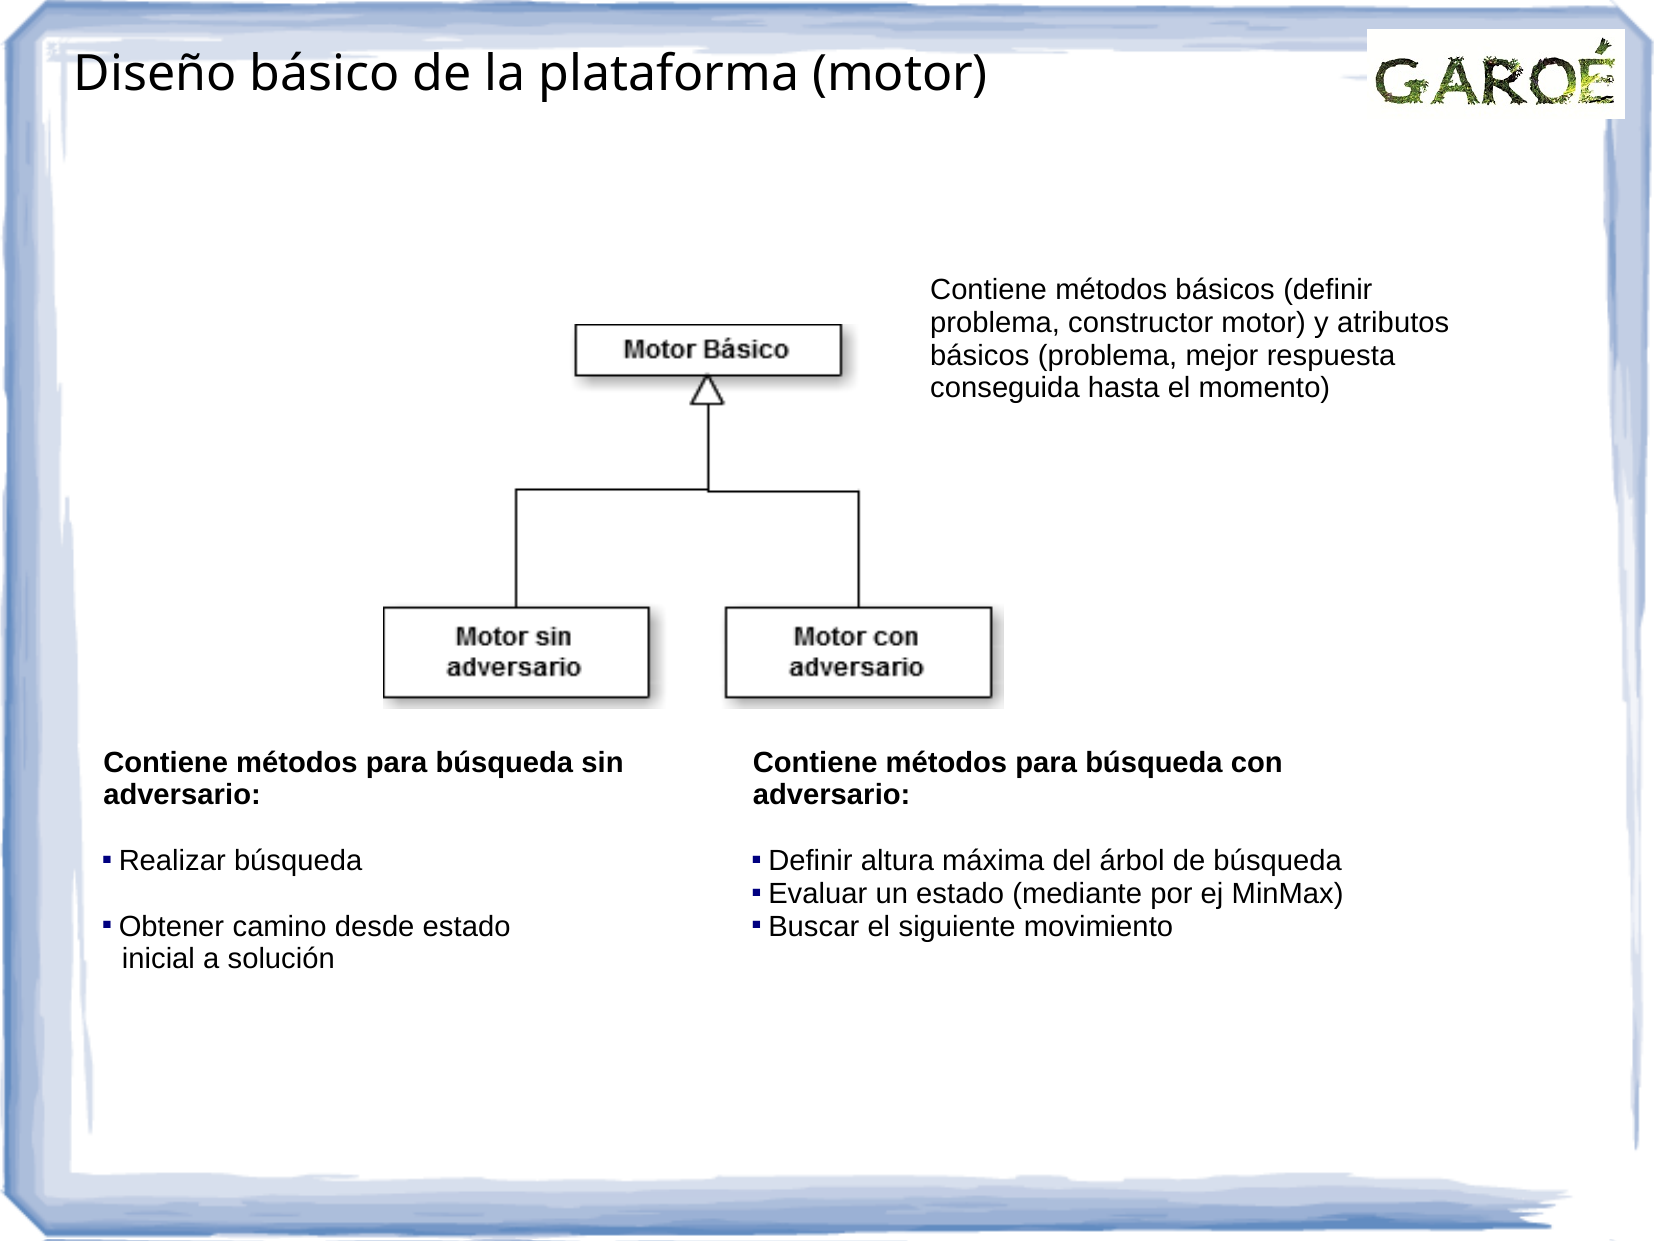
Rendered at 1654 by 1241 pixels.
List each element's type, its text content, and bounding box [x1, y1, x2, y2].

text_box Contiene métodos para búsqueda con adversario: Definir altura máxima del árbol de búsqueda Evaluar un estado (mediante por ej MinMax) Buscar el siguiente movimiento [738, 738, 1418, 1017]
text_box Contiene métodos básicos (definir problema, constructor motor) y atributos básicos (problema, mejor respuesta conseguida hasta el momento) [915, 265, 1477, 412]
picture [0, 0, 1654, 1241]
text_box Diseño básico de la plataforma (motor) [59, 29, 1367, 115]
text_box Contiene métodos para búsqueda sin adversario: Realizar búsqueda Obtener camino desde estado inicial a solución [88, 738, 709, 1050]
